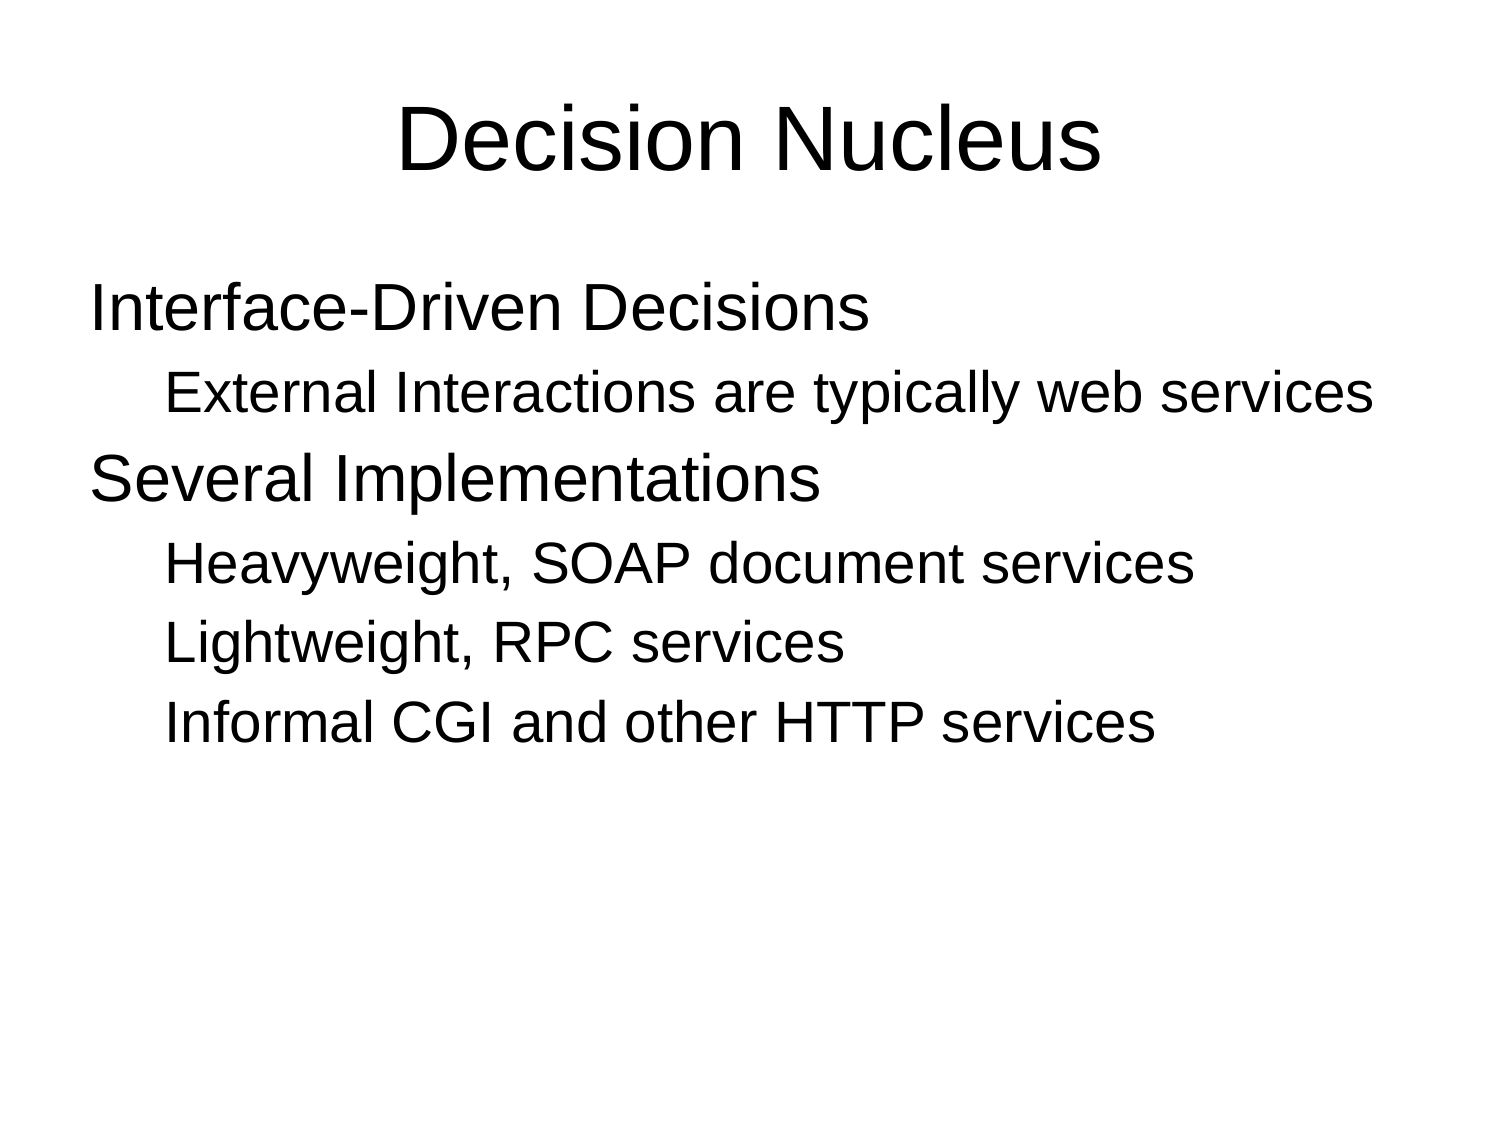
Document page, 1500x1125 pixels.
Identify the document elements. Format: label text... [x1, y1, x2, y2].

title Decision Nucleus [75, 45, 1426, 233]
list Interface-Driven Decisions External Interactions are typically web services Several Implementations Heavyweight, SOAP document services Lightweight, RPC services Informal CGI and other HTTP services [75, 262, 1426, 1006]
